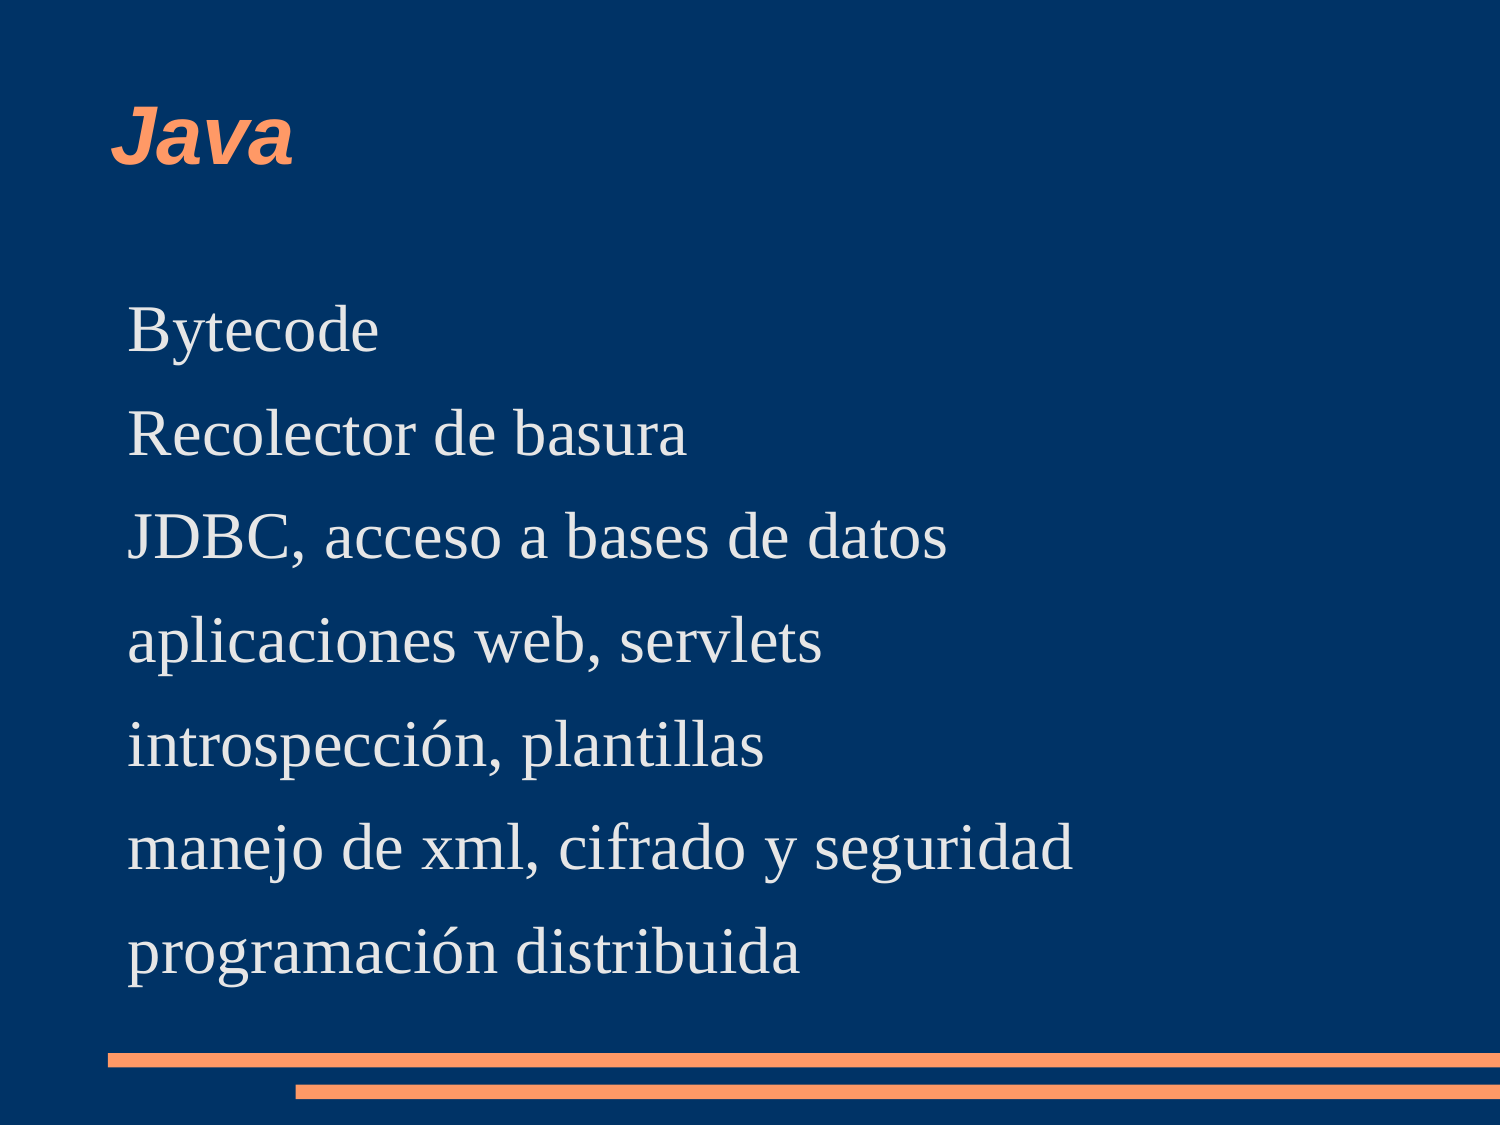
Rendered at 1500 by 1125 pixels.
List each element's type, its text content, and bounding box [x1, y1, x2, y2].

title Java [110, 41, 1392, 230]
list Bytecode Recolector de basura JDBC, acceso a bases de datos aplicaciones web, servlets introspección, plantillas manejo de xml, cifrado y seguridad programación distribuida [110, 292, 1416, 1027]
